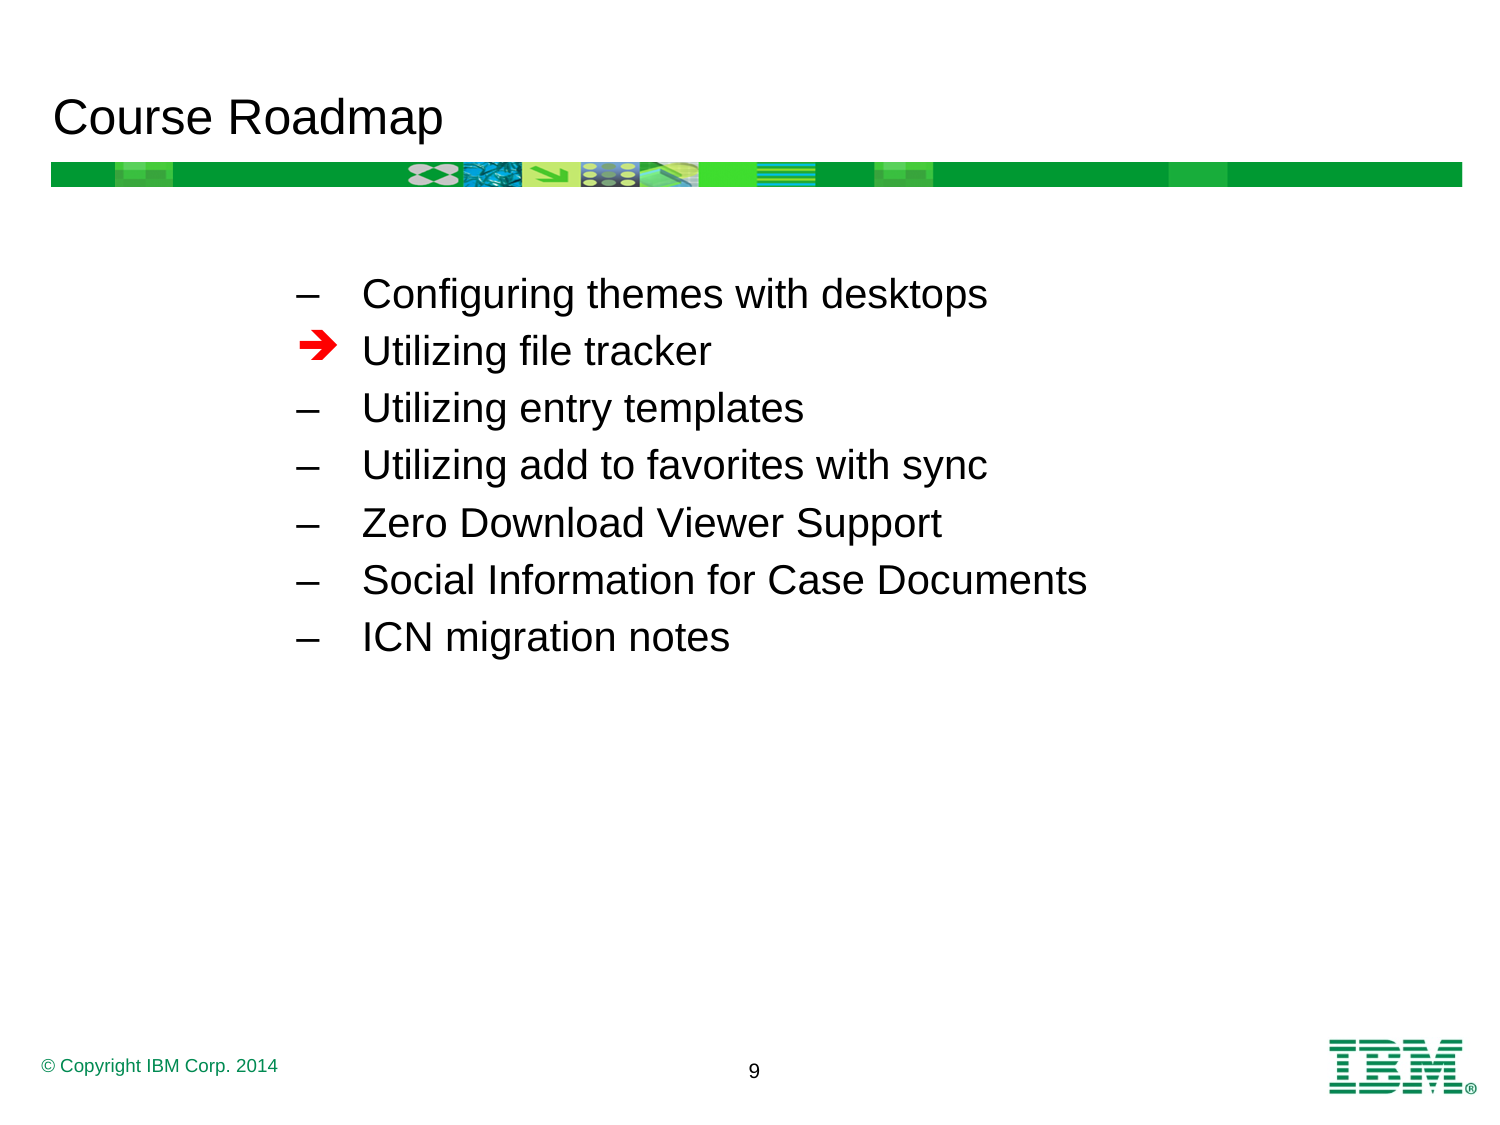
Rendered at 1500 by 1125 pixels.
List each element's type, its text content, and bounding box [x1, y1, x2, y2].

picture [1327, 1037, 1479, 1096]
title Course Roadmap [37, 45, 1388, 188]
picture [50, 161, 1463, 189]
list Configuring themes with desktops Utilizing file tracker Utilizing entry templates Utilizing add to favorites with sync Zero Download Viewer Support Social Information for Case Documents ICN migration notes [75, 262, 1426, 1005]
